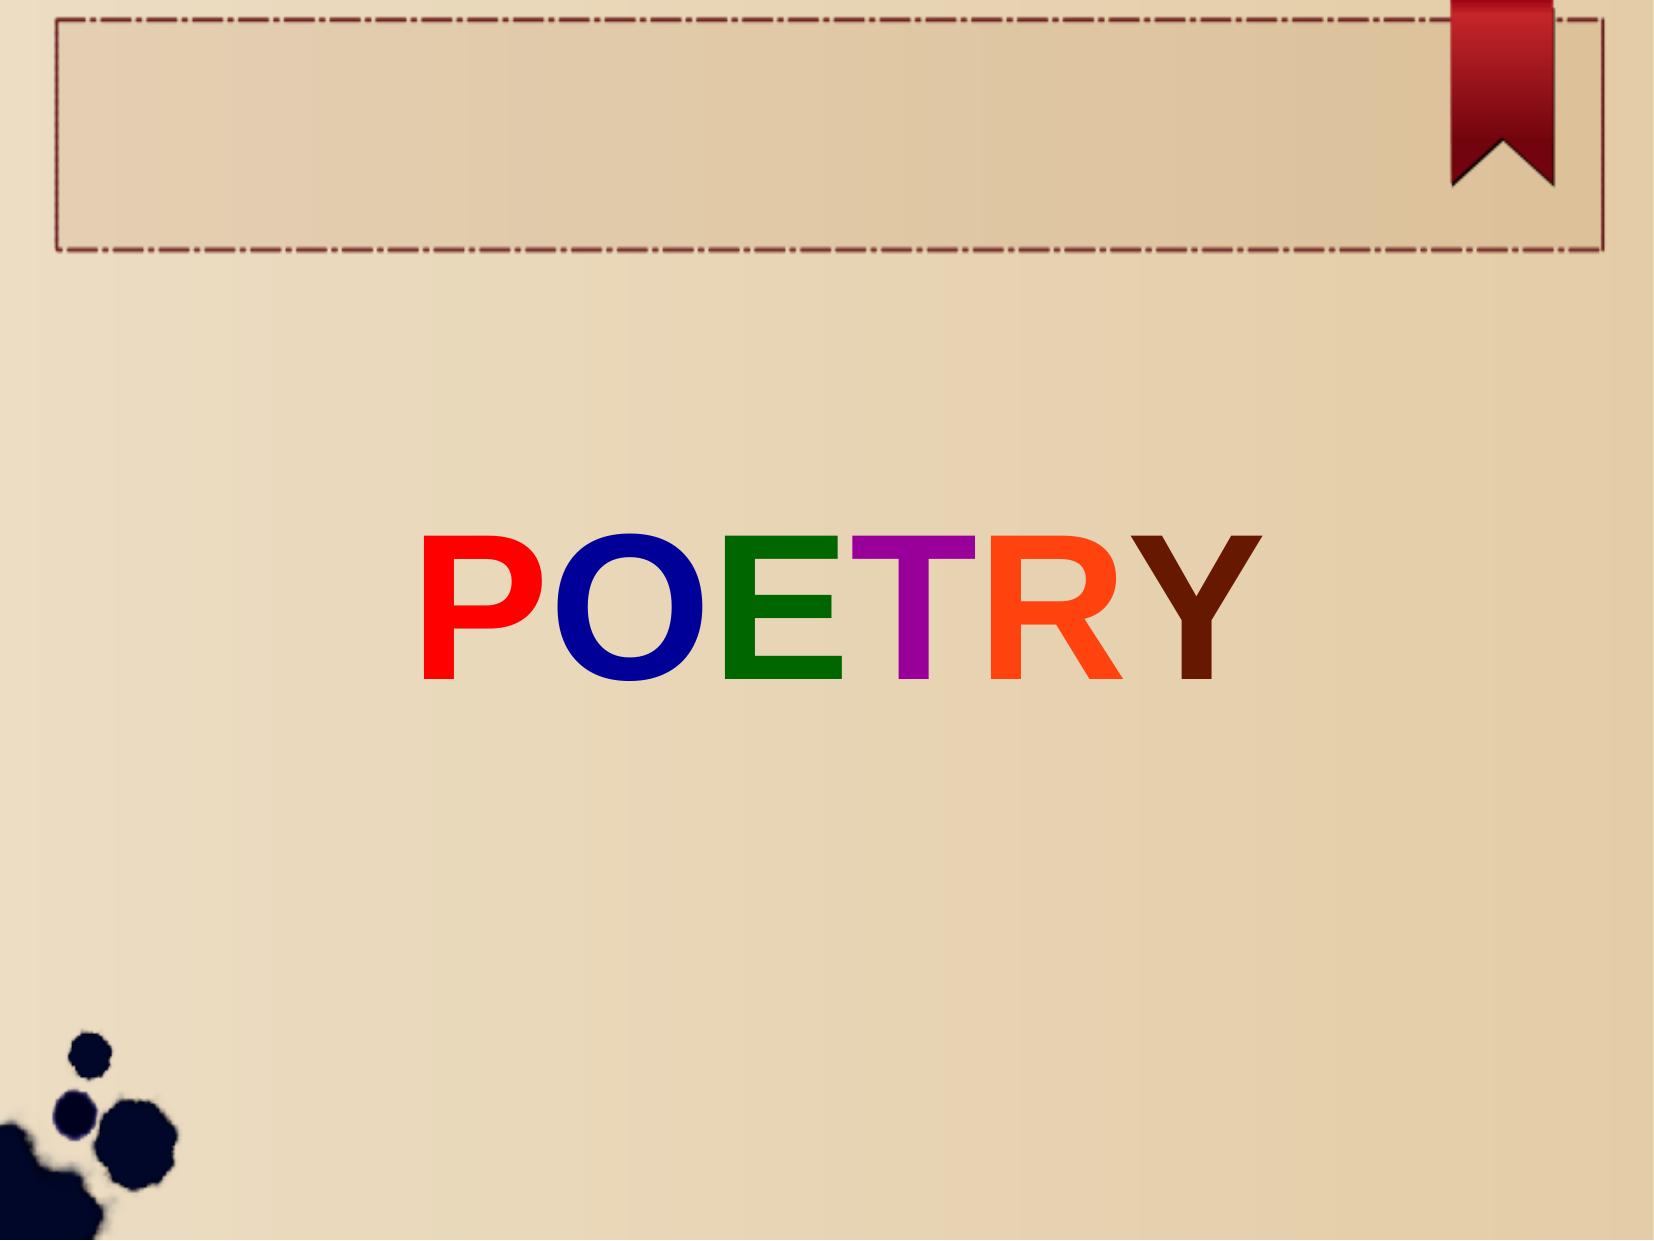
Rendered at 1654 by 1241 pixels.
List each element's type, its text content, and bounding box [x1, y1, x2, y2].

text_box POETRY [1021, 625, 1060, 632]
text_box POETRY [94, 425, 1583, 632]
picture [0, 0, 1654, 1240]
text_box POETRY [1021, 559, 1086, 601]
text_box POETRY [588, 557, 672, 632]
text_box POETRY [454, 559, 512, 605]
